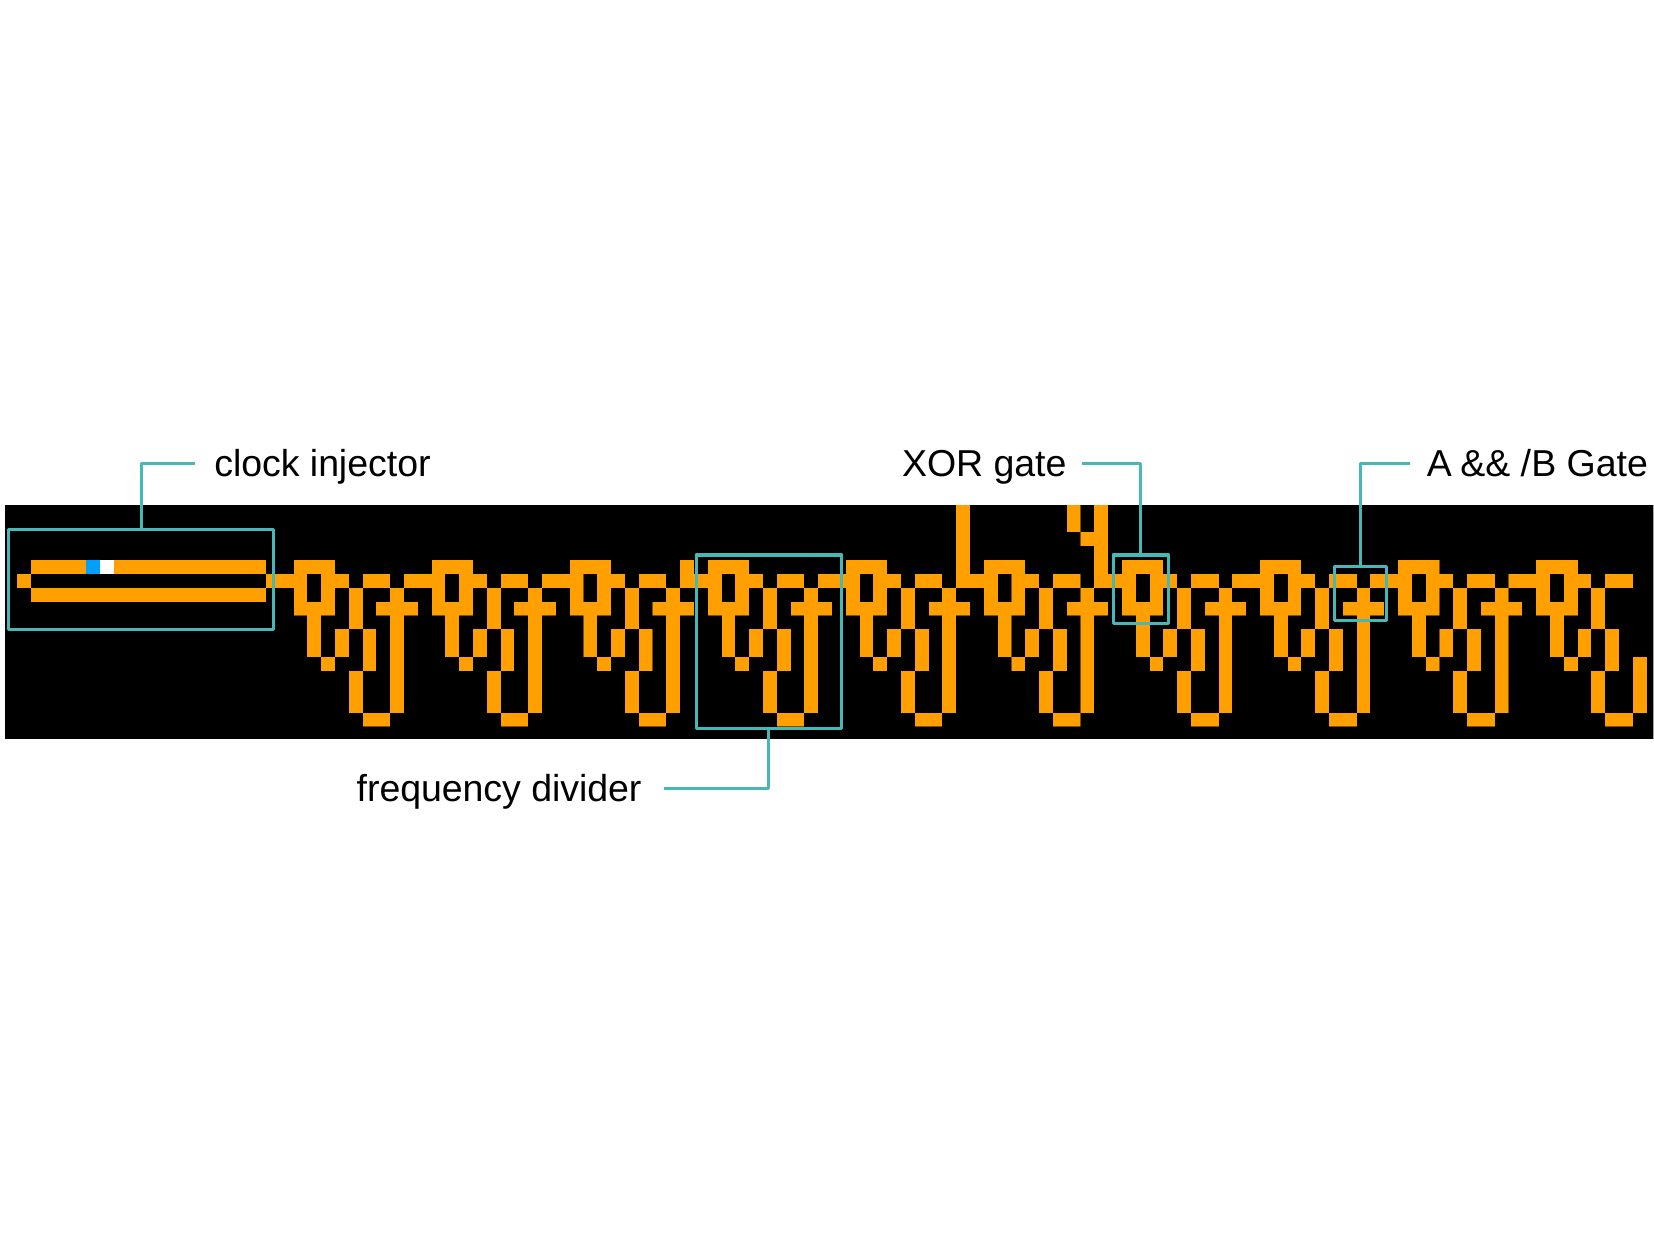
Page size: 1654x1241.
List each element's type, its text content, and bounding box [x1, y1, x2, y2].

picture [698, 557, 840, 727]
picture [1115, 557, 1167, 622]
text_box clock injector [195, 435, 451, 492]
picture [10, 531, 272, 628]
text_box A && /B Gate [1410, 435, 1654, 492]
picture [1336, 568, 1385, 619]
text_box XOR gate [886, 435, 1082, 493]
picture [5, 505, 1654, 739]
text_box frequency divider [334, 759, 665, 817]
